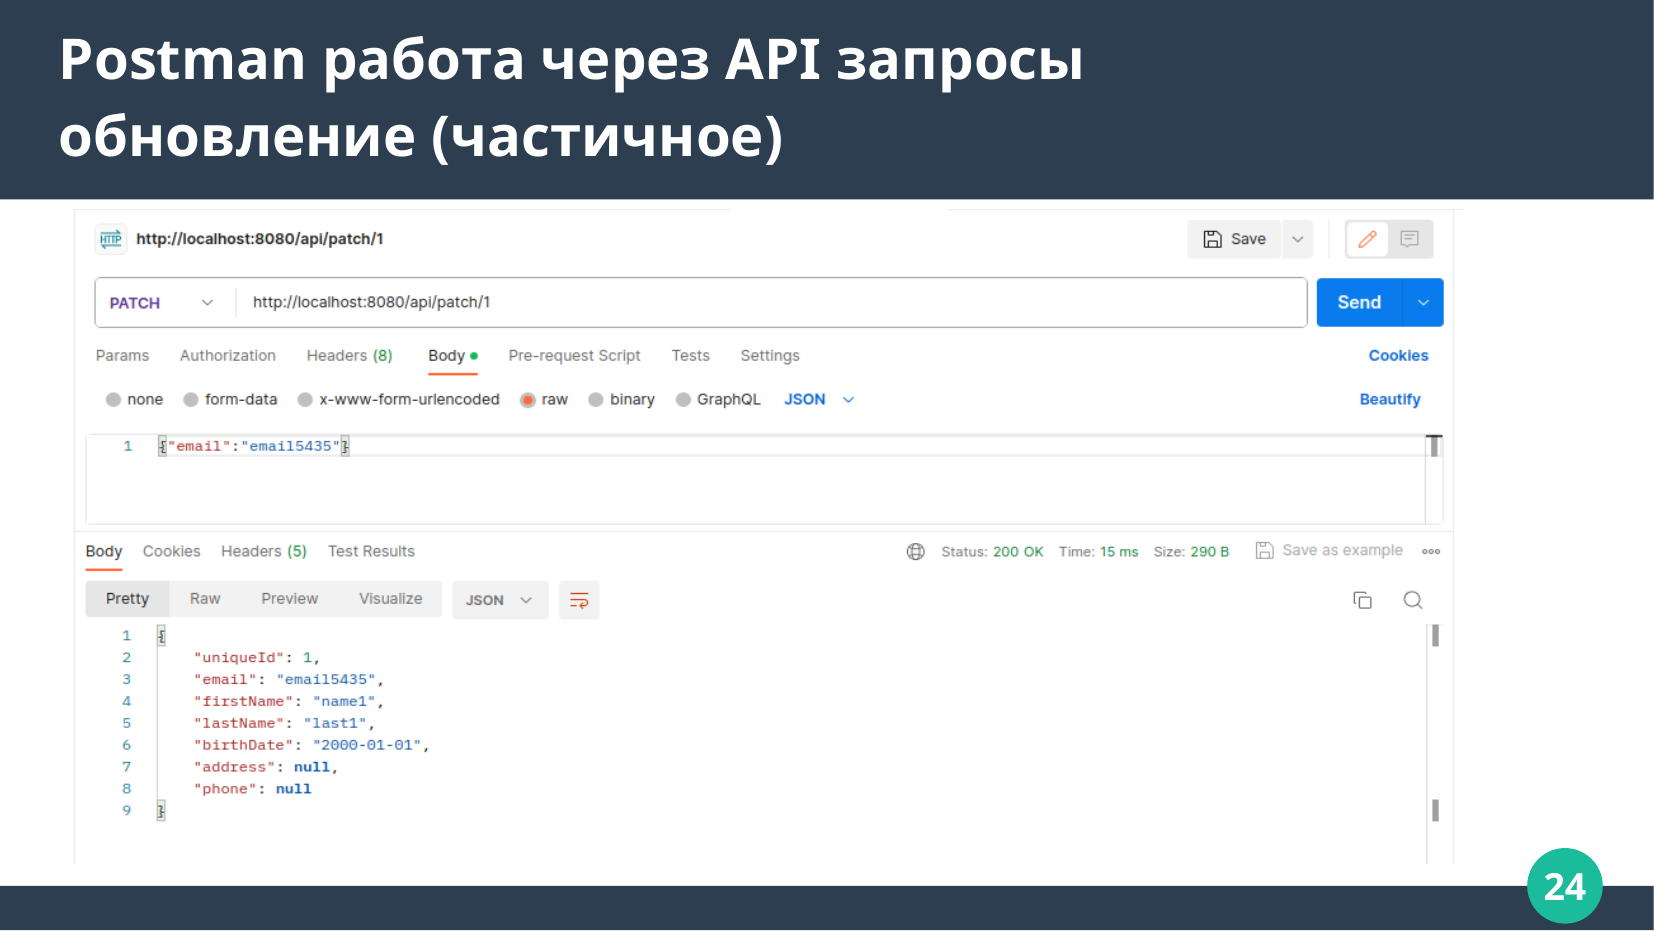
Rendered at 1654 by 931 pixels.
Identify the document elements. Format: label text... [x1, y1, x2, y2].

picture [73, 209, 1463, 864]
title Postman работа через API запросы обновление (частичное) [59, 37, 1595, 155]
